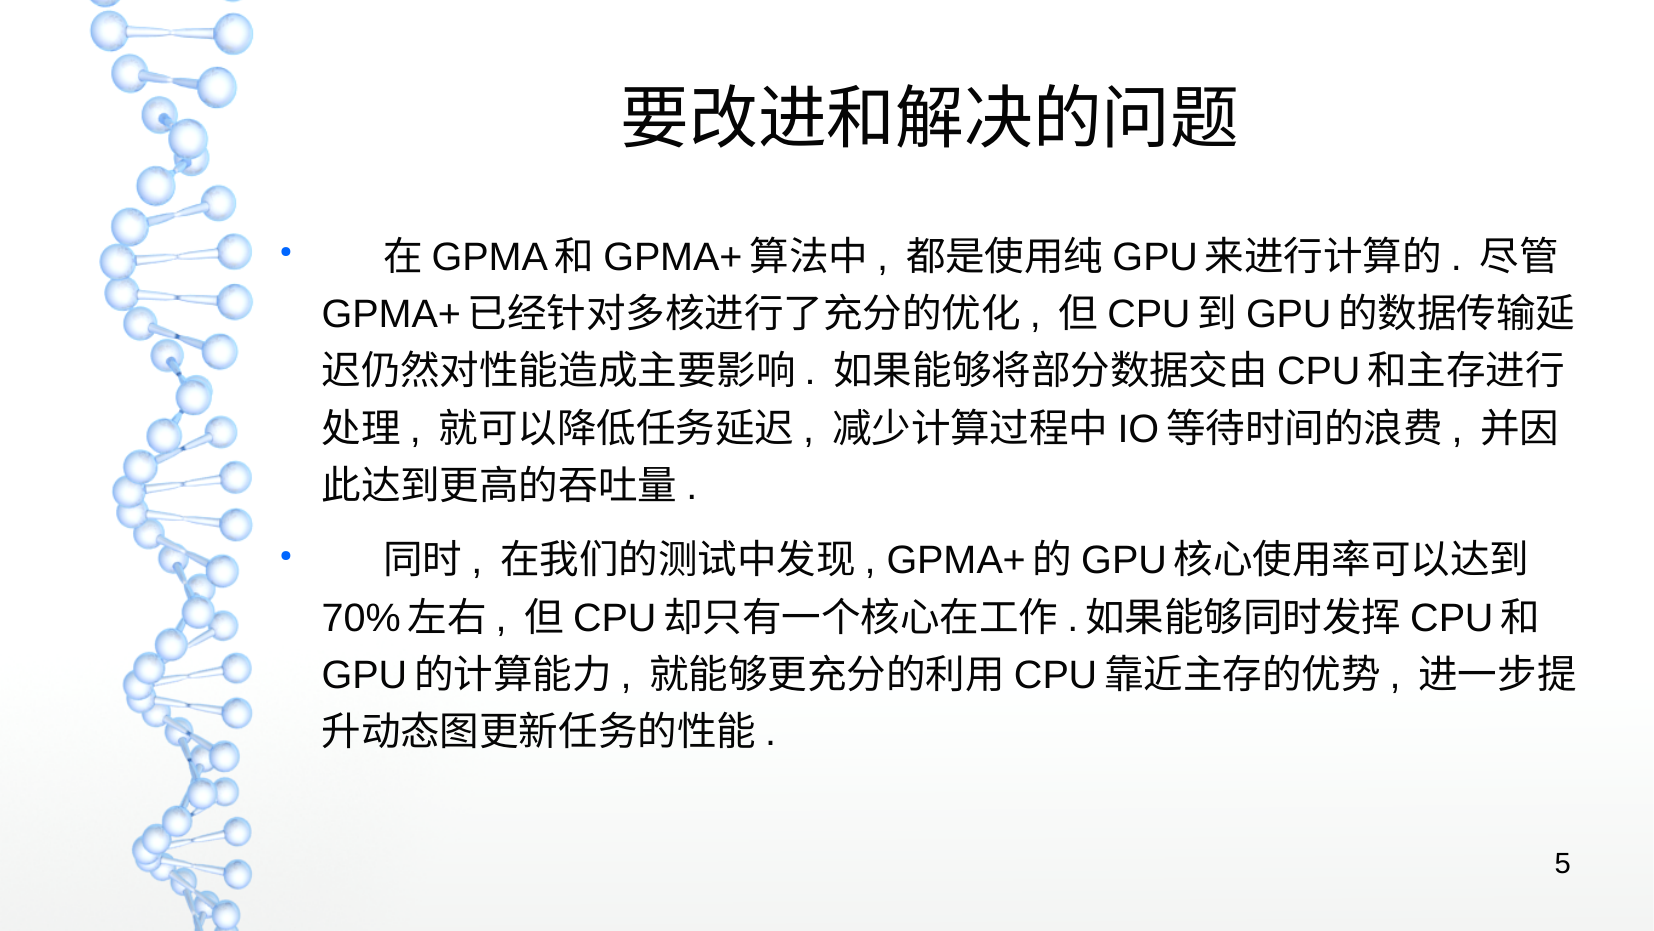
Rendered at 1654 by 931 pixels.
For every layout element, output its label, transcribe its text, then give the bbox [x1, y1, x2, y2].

list 在GPMA和GPMA+算法中, 都是使用纯GPU来进行计算的. 尽管GPMA+已经针对多核进行了充分的优化, 但CPU到GPU的数据传输延迟仍然对性能造成主要影响. 如果能够将部分数据交由CPU和主存进行处理, 就可以降低任务延迟, 减少计算过程中IO等待时间的浪费, 并因此达到更高的吞吐量. 同时, 在我们的测试中发现, GPMA+的GPU核心使用率可以达到70%左右, 但CPU却只有一个核心在工作.如果能够同时发挥CPU和GPU的计算能力, 就能够更充分的利用CPU靠近主存的优势, 进一步提升动态图更新任务的性能. [265, 224, 1595, 764]
title 要改进和解决的问题 [265, 35, 1595, 189]
picture [0, 0, 1654, 931]
